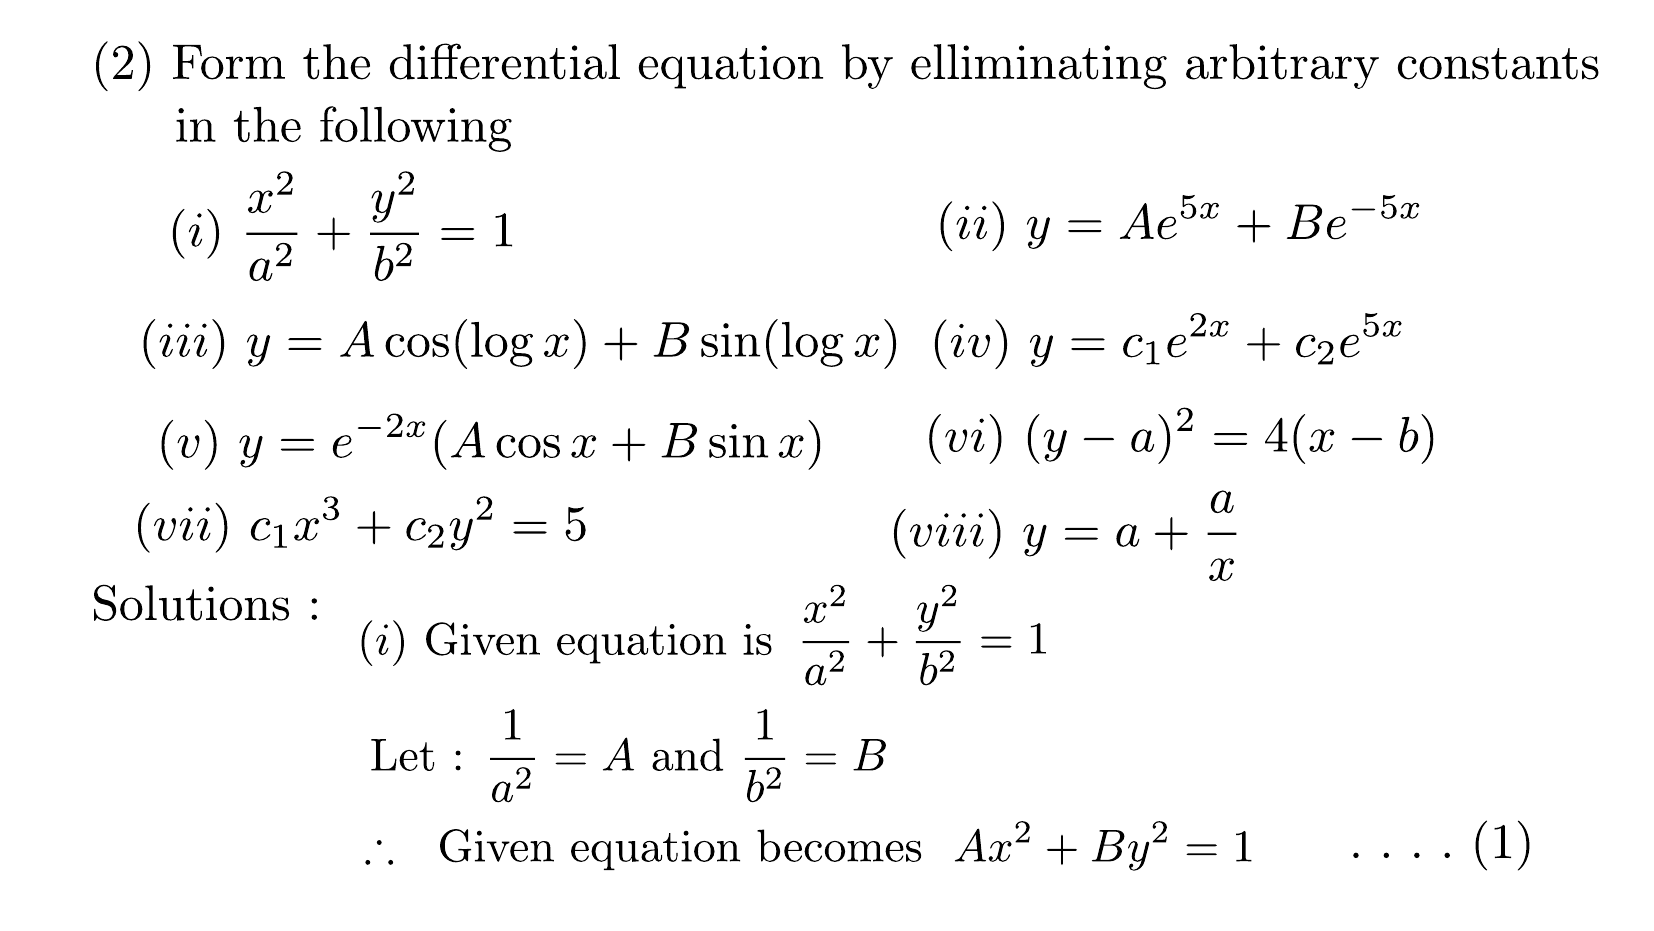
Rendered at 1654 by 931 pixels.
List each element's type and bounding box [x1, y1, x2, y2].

text_box [159, 413, 821, 470]
text_box [93, 41, 1599, 92]
text_box [1351, 820, 1530, 871]
text_box [170, 171, 513, 282]
text_box [135, 496, 586, 553]
text_box [938, 194, 1420, 252]
subtitle [47, 35, 1619, 875]
text_box [176, 106, 512, 152]
text_box [802, 584, 1046, 686]
text_box [365, 821, 1252, 871]
text_box [932, 312, 1402, 370]
text_box [371, 708, 886, 803]
text_box [891, 490, 1237, 582]
text_box [359, 620, 772, 666]
text_box [93, 584, 318, 621]
text_box [141, 319, 897, 369]
text_box [926, 407, 1434, 464]
